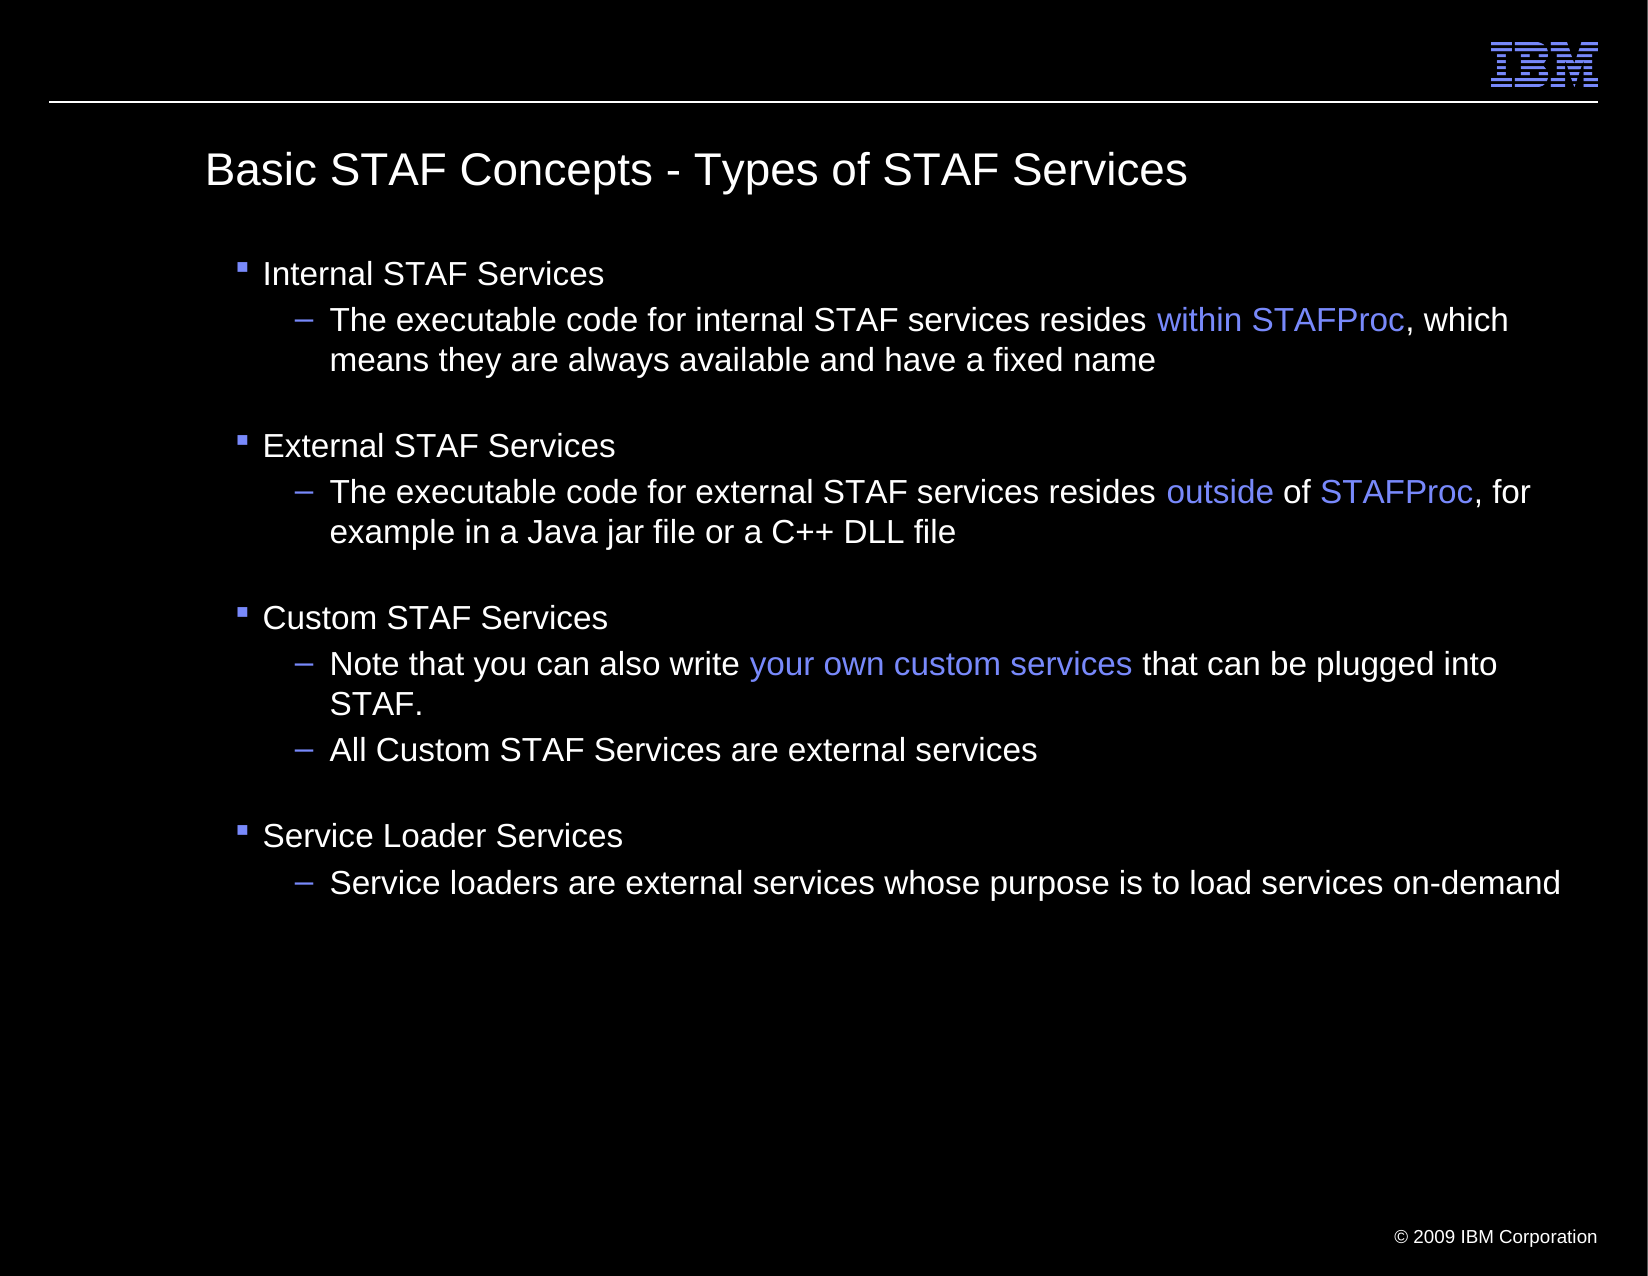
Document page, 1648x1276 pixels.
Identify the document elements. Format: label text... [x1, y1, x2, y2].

text_box Internal STAF Services The executable code for internal STAF services resides within STAFProc, which means they are always available and have a fixed name External STAF Services The executable code for external STAF services resides outside of STAFProc, for example in a Java jar file or a C++ DLL file Custom STAF Services Note that you can also write your own custom services that can be plugged into STAF. All Custom STAF Services are external services Service Loader Services Service loaders are external services whose purpose is to load services on-demand [235, 252, 1584, 901]
title Basic STAF Concepts - Types of STAF Services [188, 137, 1648, 231]
picture [1491, 42, 1598, 87]
